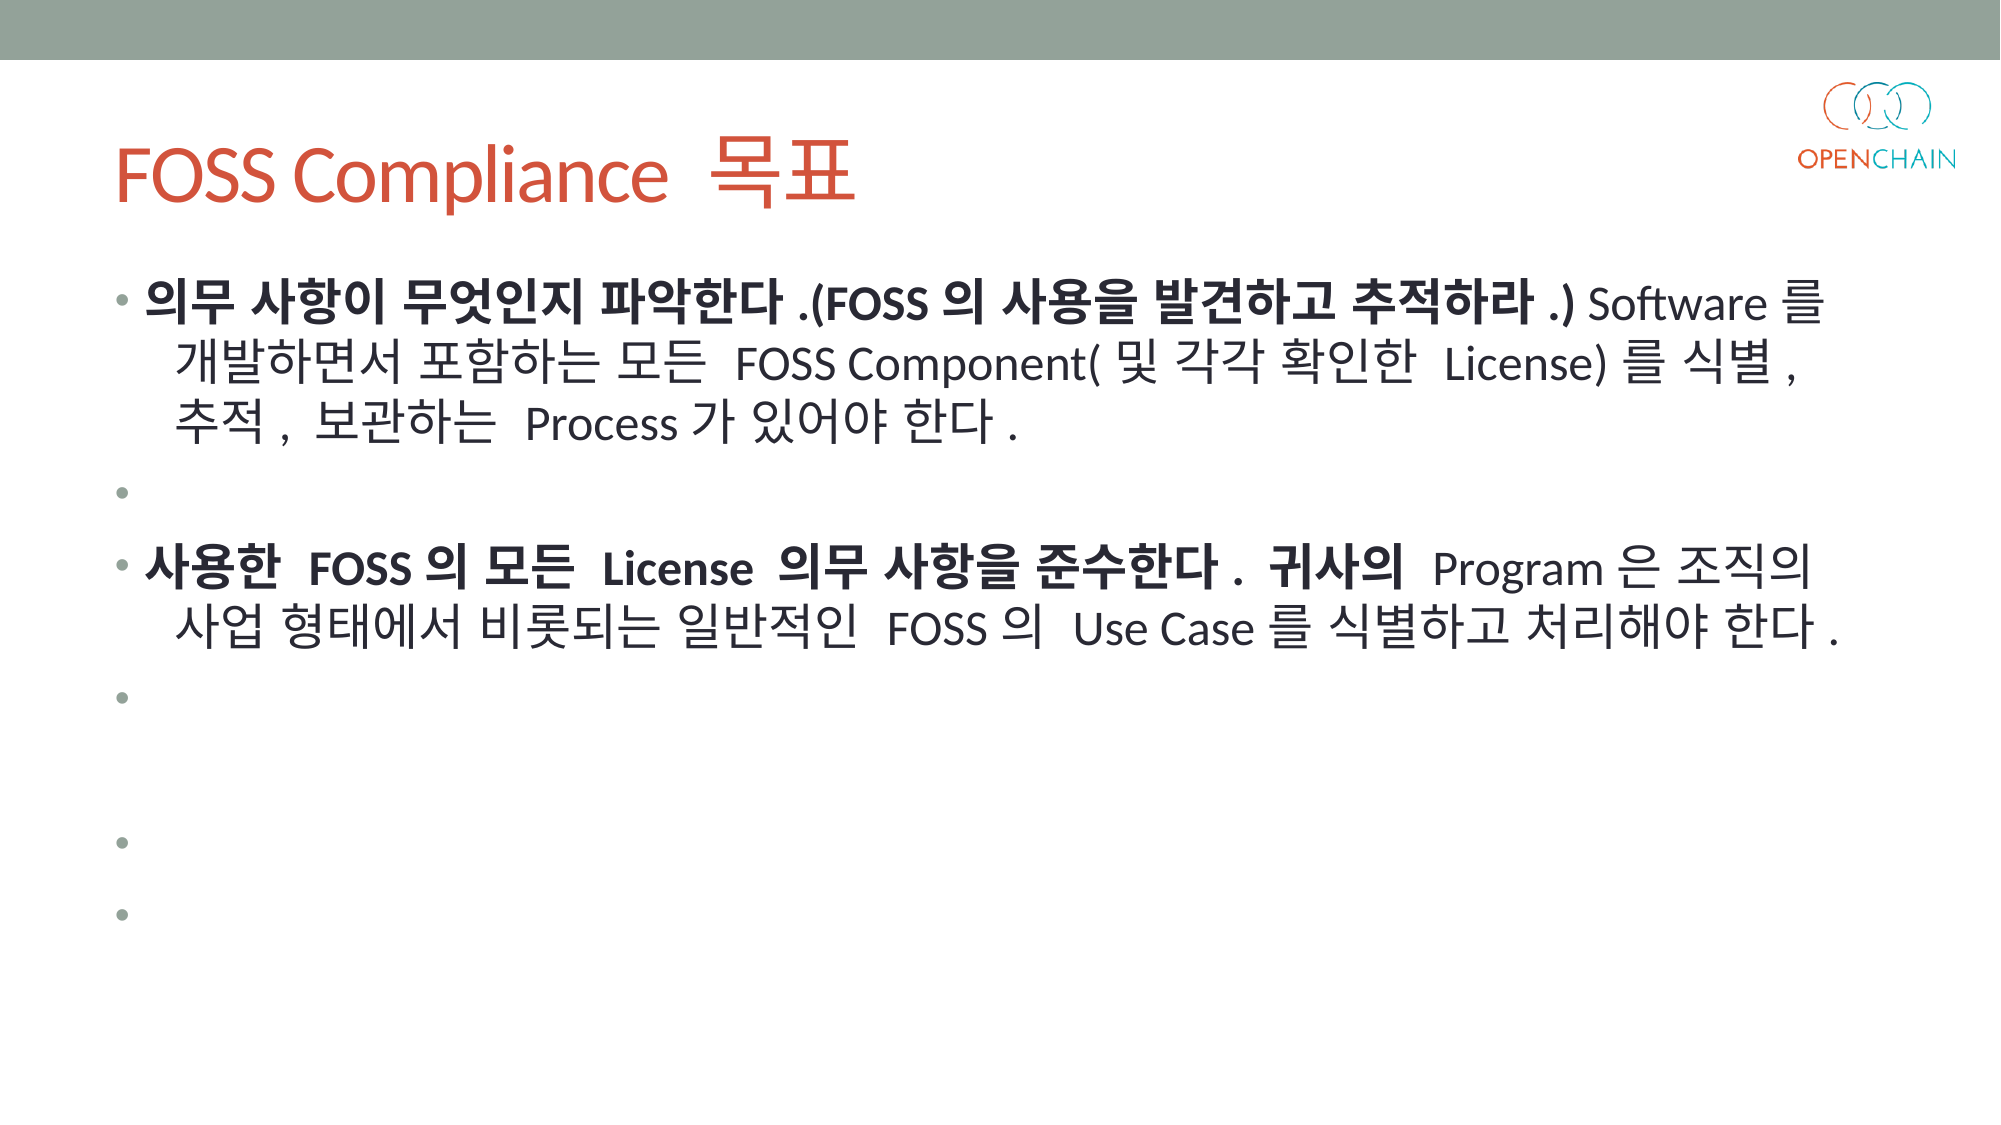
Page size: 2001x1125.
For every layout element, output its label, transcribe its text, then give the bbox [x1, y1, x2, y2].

title FOSS Compliance 목표 [99, 87, 1900, 251]
list 의무 사항이 무엇인지 파악한다.(FOSS의 사용을 발견하고 추적하라.) Software를 개발하면서 포함하는 모든 FOSS Component(및 각각 확인한 License)를 식별, 추적, 보관하는 Process가 있어야 한다. 사용한 FOSS의 모든 License 의무 사항을 준수한다. 귀사의 Program은 조직의 사업 형태에서 비롯되는 일반적인 FOSS의 Use Case를 식별하고 처리해야 한다. [99, 262, 1900, 1063]
